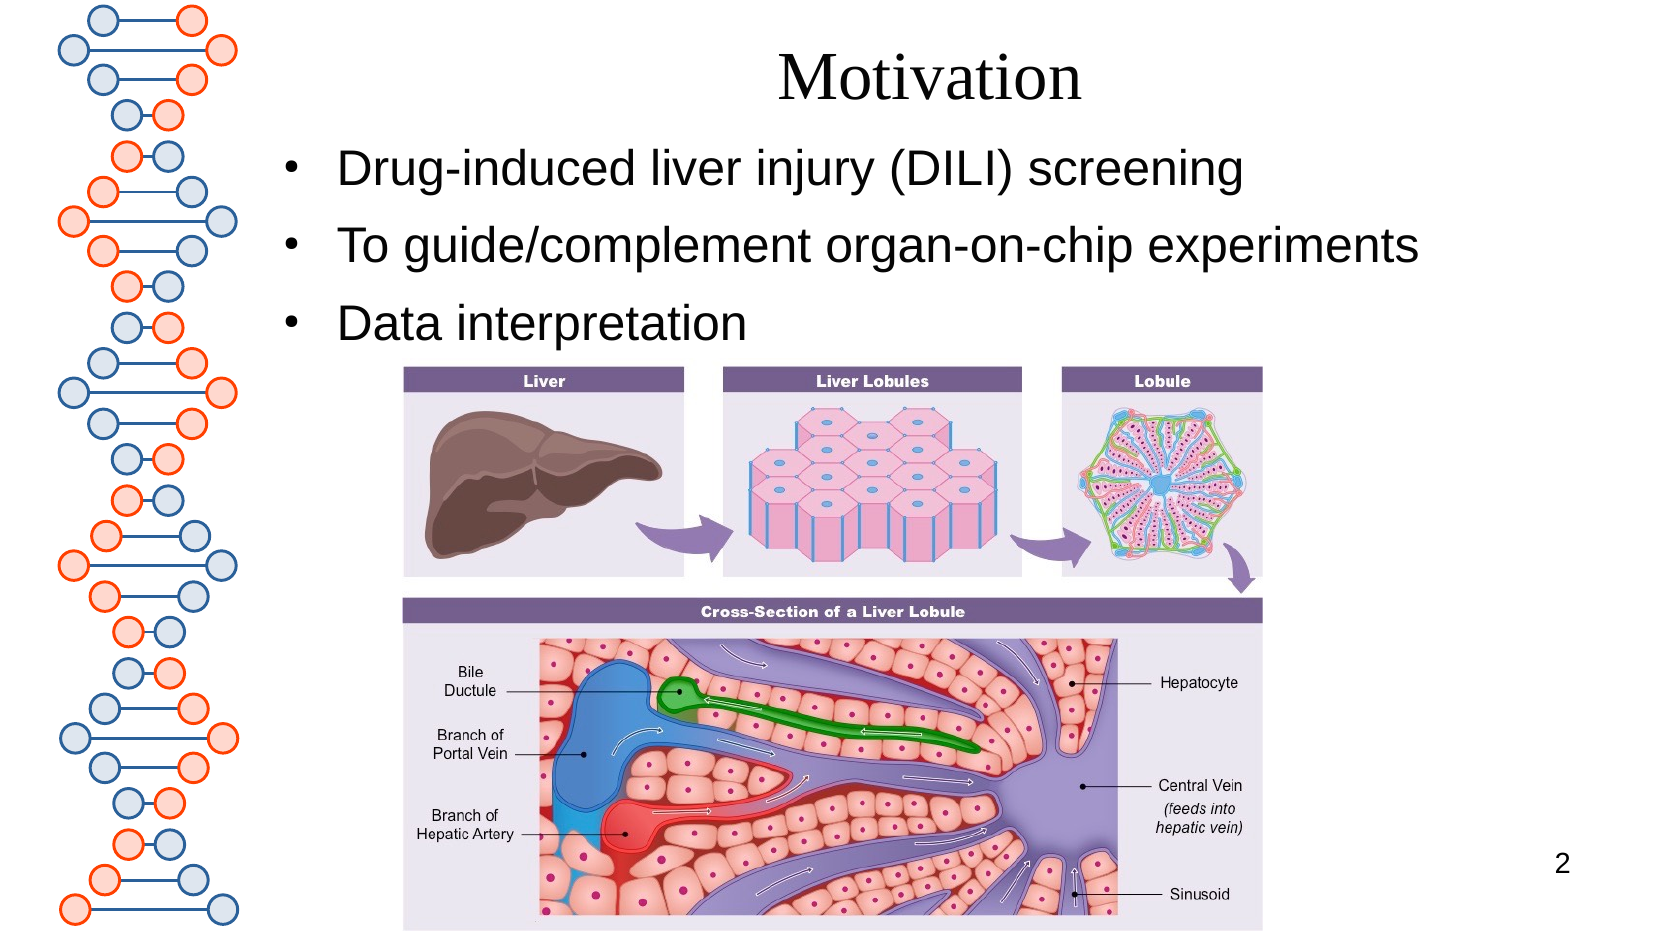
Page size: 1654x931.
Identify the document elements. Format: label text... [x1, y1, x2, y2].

picture [402, 358, 1263, 931]
list Drug-induced liver injury (DILI) screening To guide/complement organ-on-chip experiments Data interpretation [265, 139, 1595, 680]
title Motivation [265, 0, 1595, 139]
